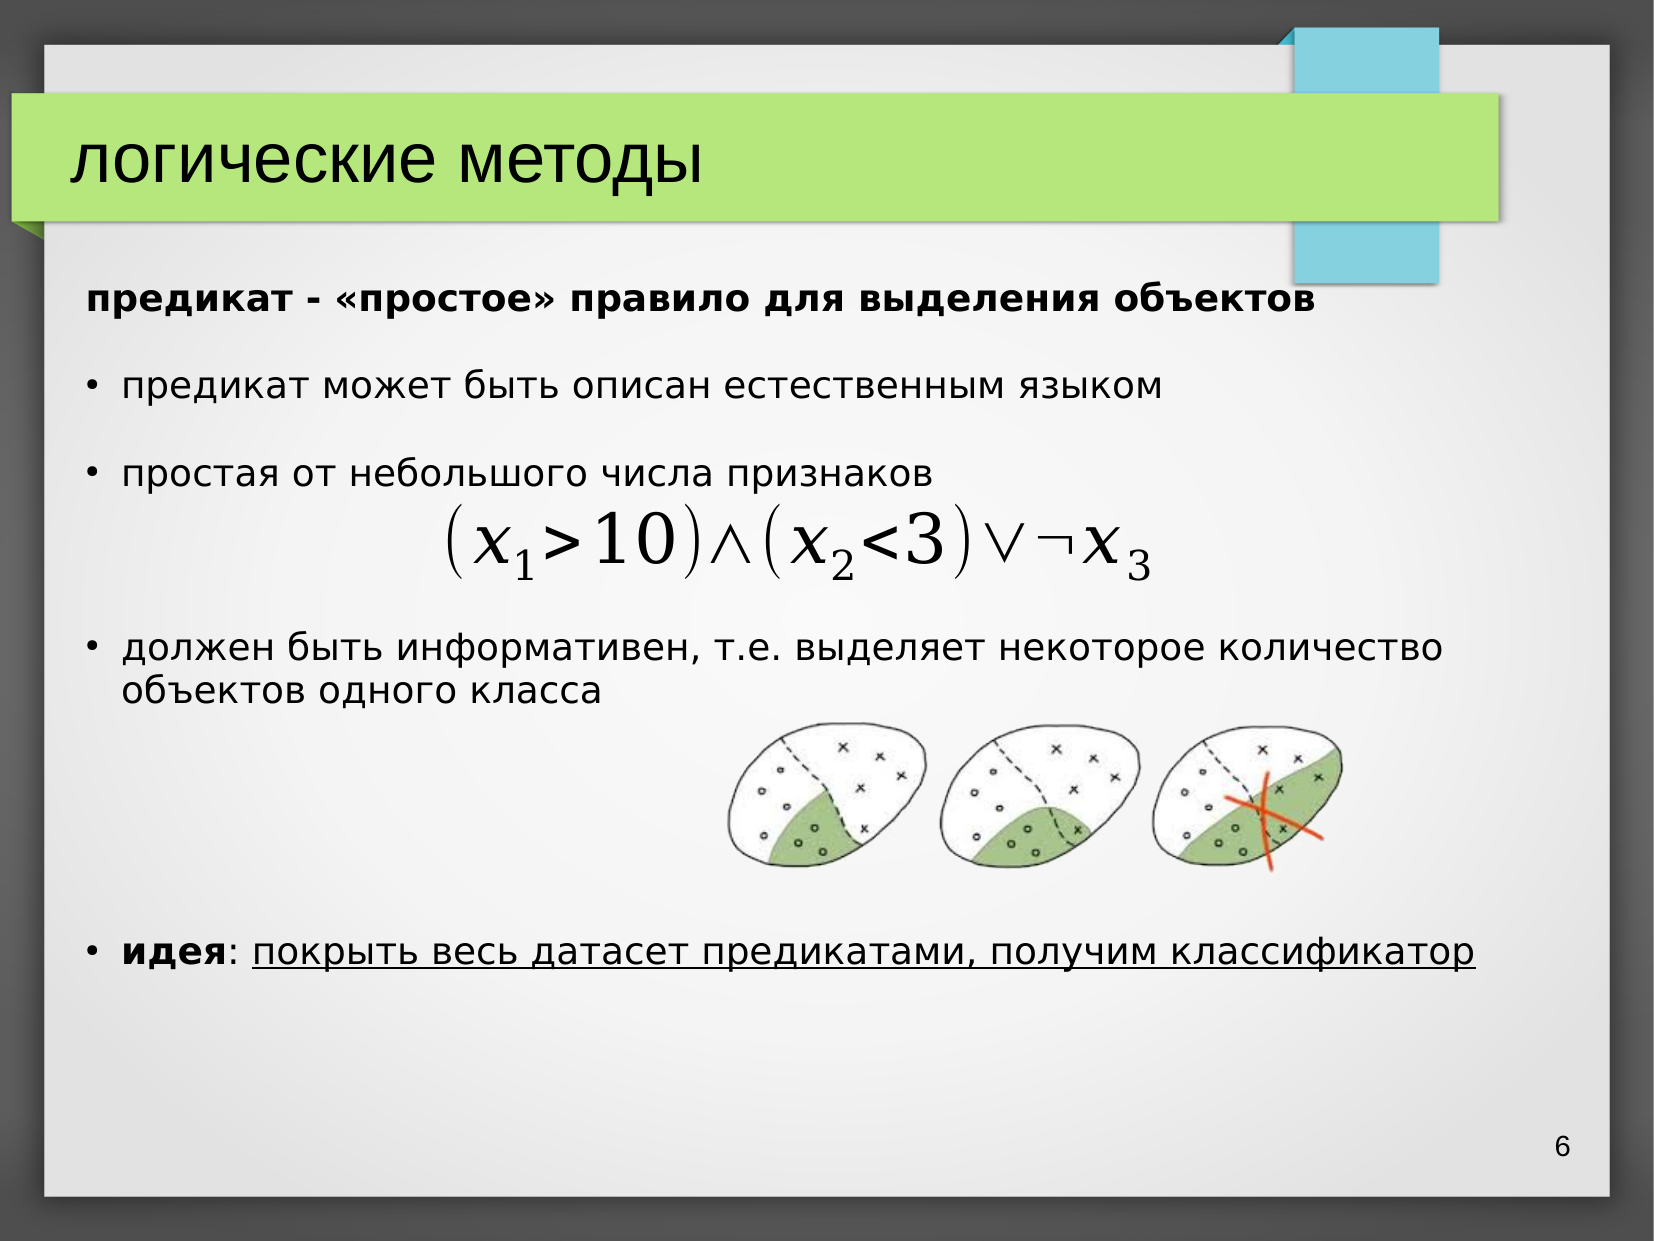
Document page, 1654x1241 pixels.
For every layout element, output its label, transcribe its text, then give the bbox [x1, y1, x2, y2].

picture [0, 0, 1654, 1241]
title логические методы [70, 118, 1205, 199]
text_box предикат - «простое» правило для выделения объектов предикат может быть описан естественным языком простая от небольшого числа признаков должен быть информативен, т.е. выделяет некоторое количество объектов одного класса идея: покрыть весь датасет предикатами, получим классификатор [70, 269, 1560, 1069]
chart [425, 498, 1169, 591]
